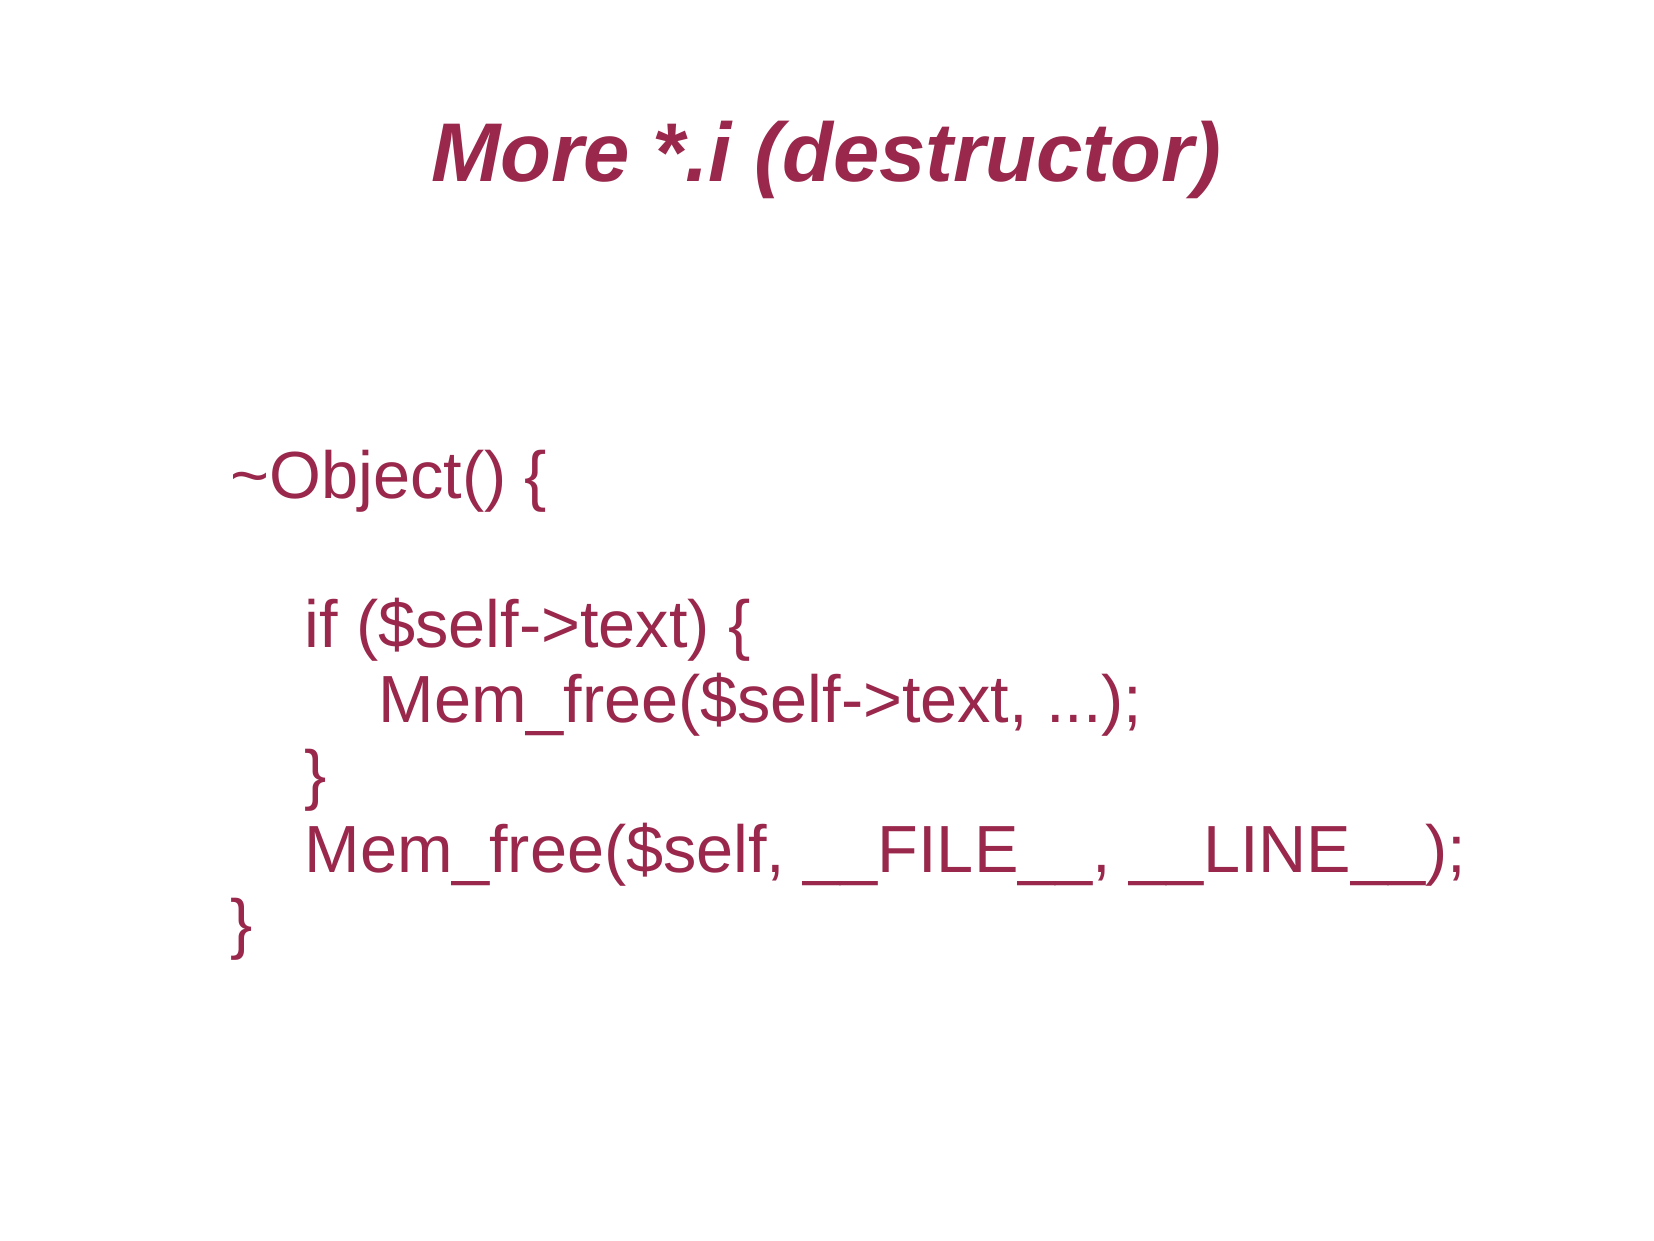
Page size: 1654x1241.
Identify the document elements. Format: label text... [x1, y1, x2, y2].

subtitle ~Object() { if ($self->text) { Mem_free($self->text, ...); } Mem_free($self, __FILE__, __LINE__); } [82, 297, 1571, 1102]
title More *.i (destructor) [82, 56, 1571, 250]
